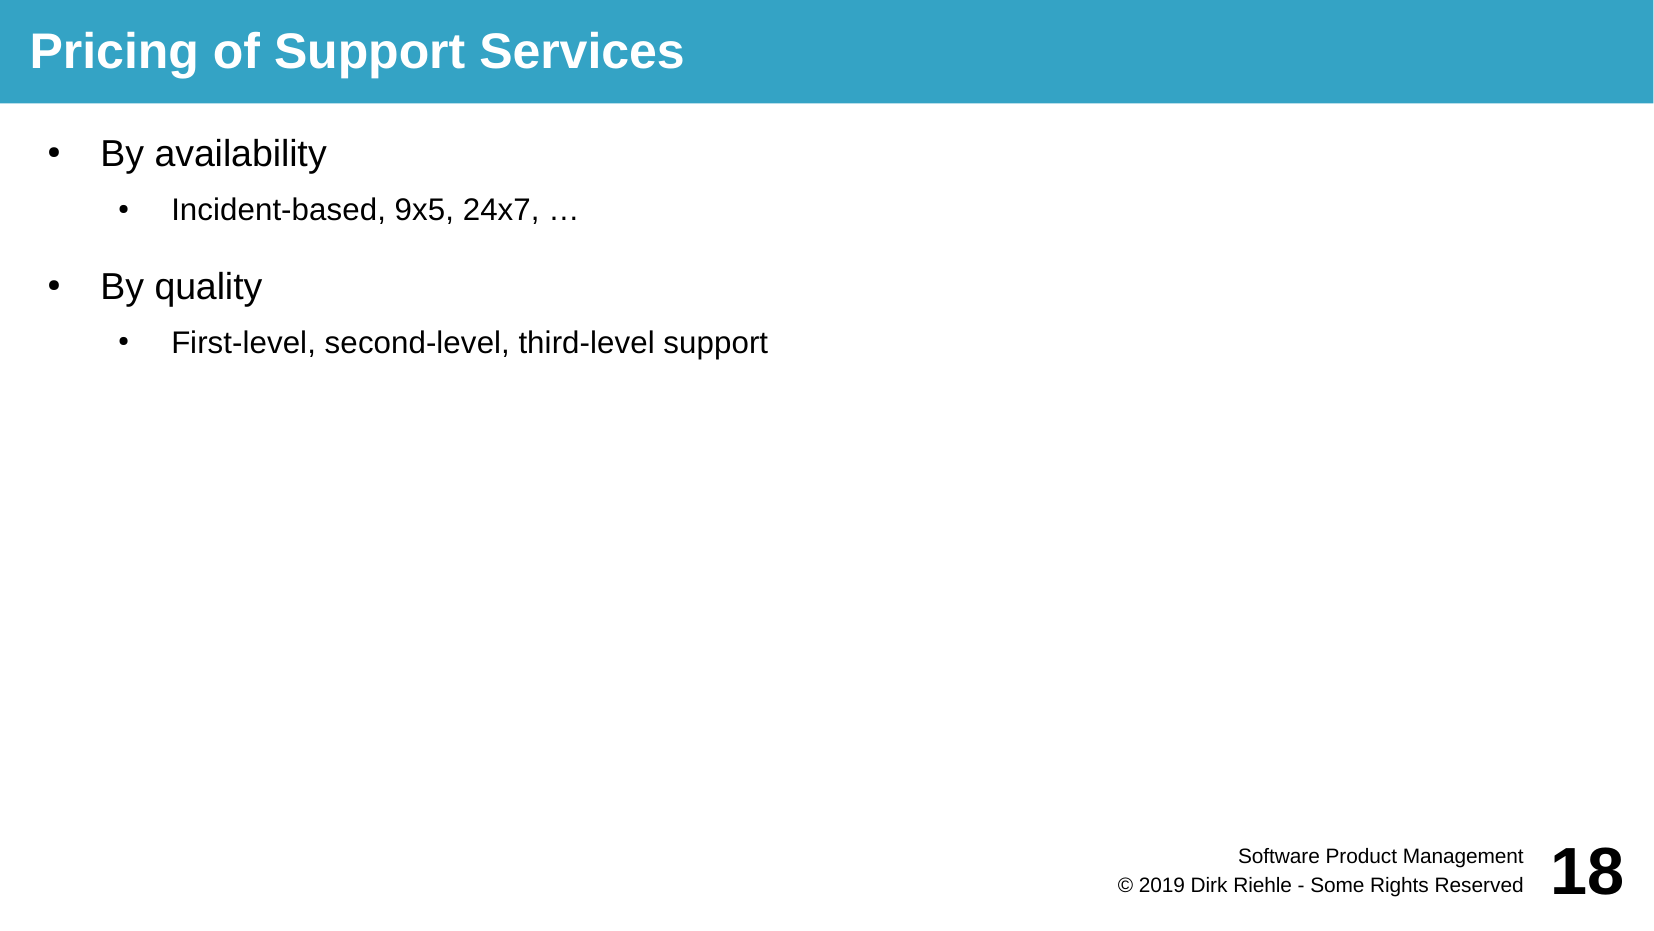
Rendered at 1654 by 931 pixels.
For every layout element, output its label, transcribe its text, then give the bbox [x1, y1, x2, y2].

list By availability Incident-based, 9x5, 24x7, … By quality First-level, second-level, third-level support [29, 132, 1625, 813]
title Pricing of Support Services [0, 0, 1654, 104]
